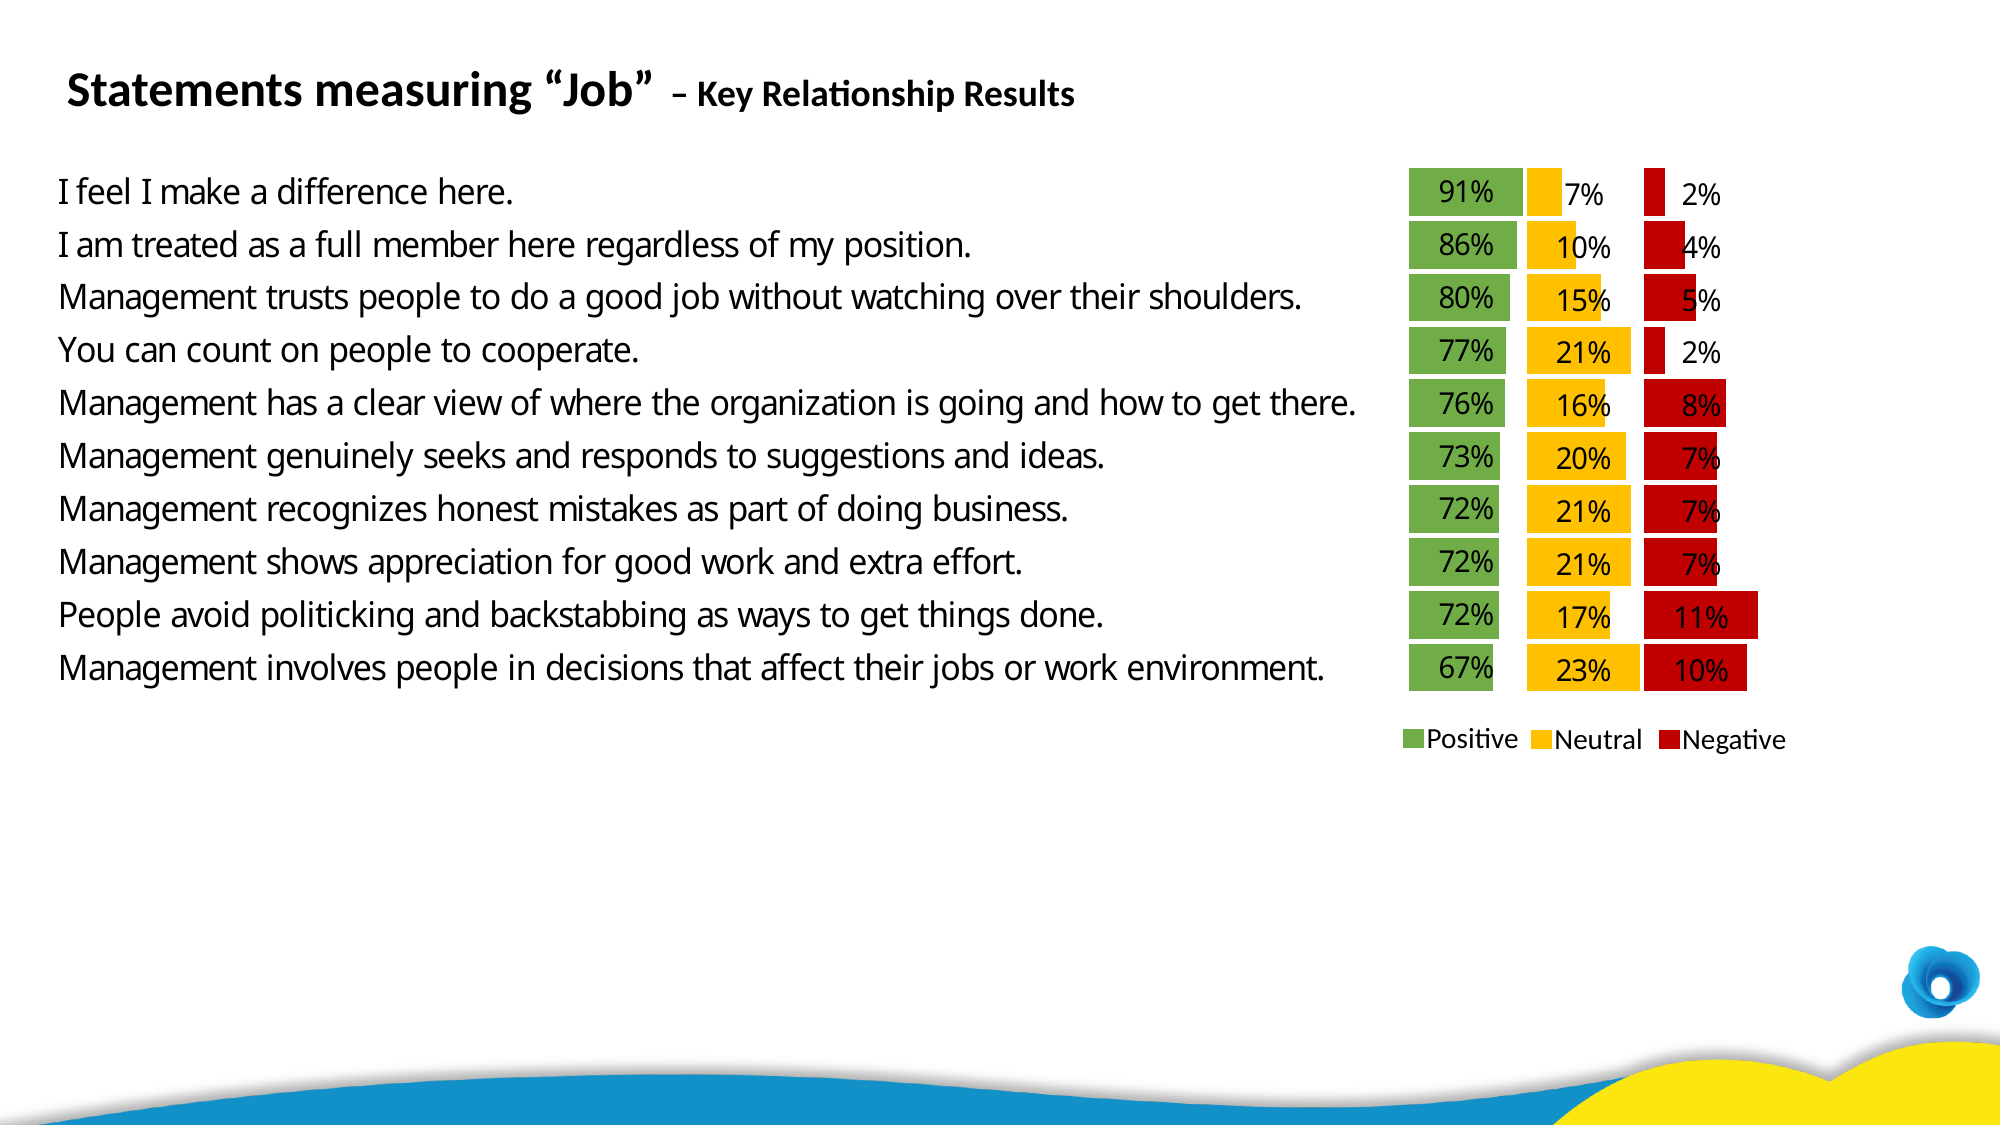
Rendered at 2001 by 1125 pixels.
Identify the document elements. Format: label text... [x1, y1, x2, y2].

text_box Statements measuring “Job” – Key Relationship Results [51, 32, 1786, 129]
text_box [1403, 729, 1410, 748]
text_box Negative [1661, 713, 1808, 766]
text_box Positive [1410, 712, 1536, 765]
chart [51, 165, 1761, 696]
text_box Neutral [1535, 713, 1661, 766]
